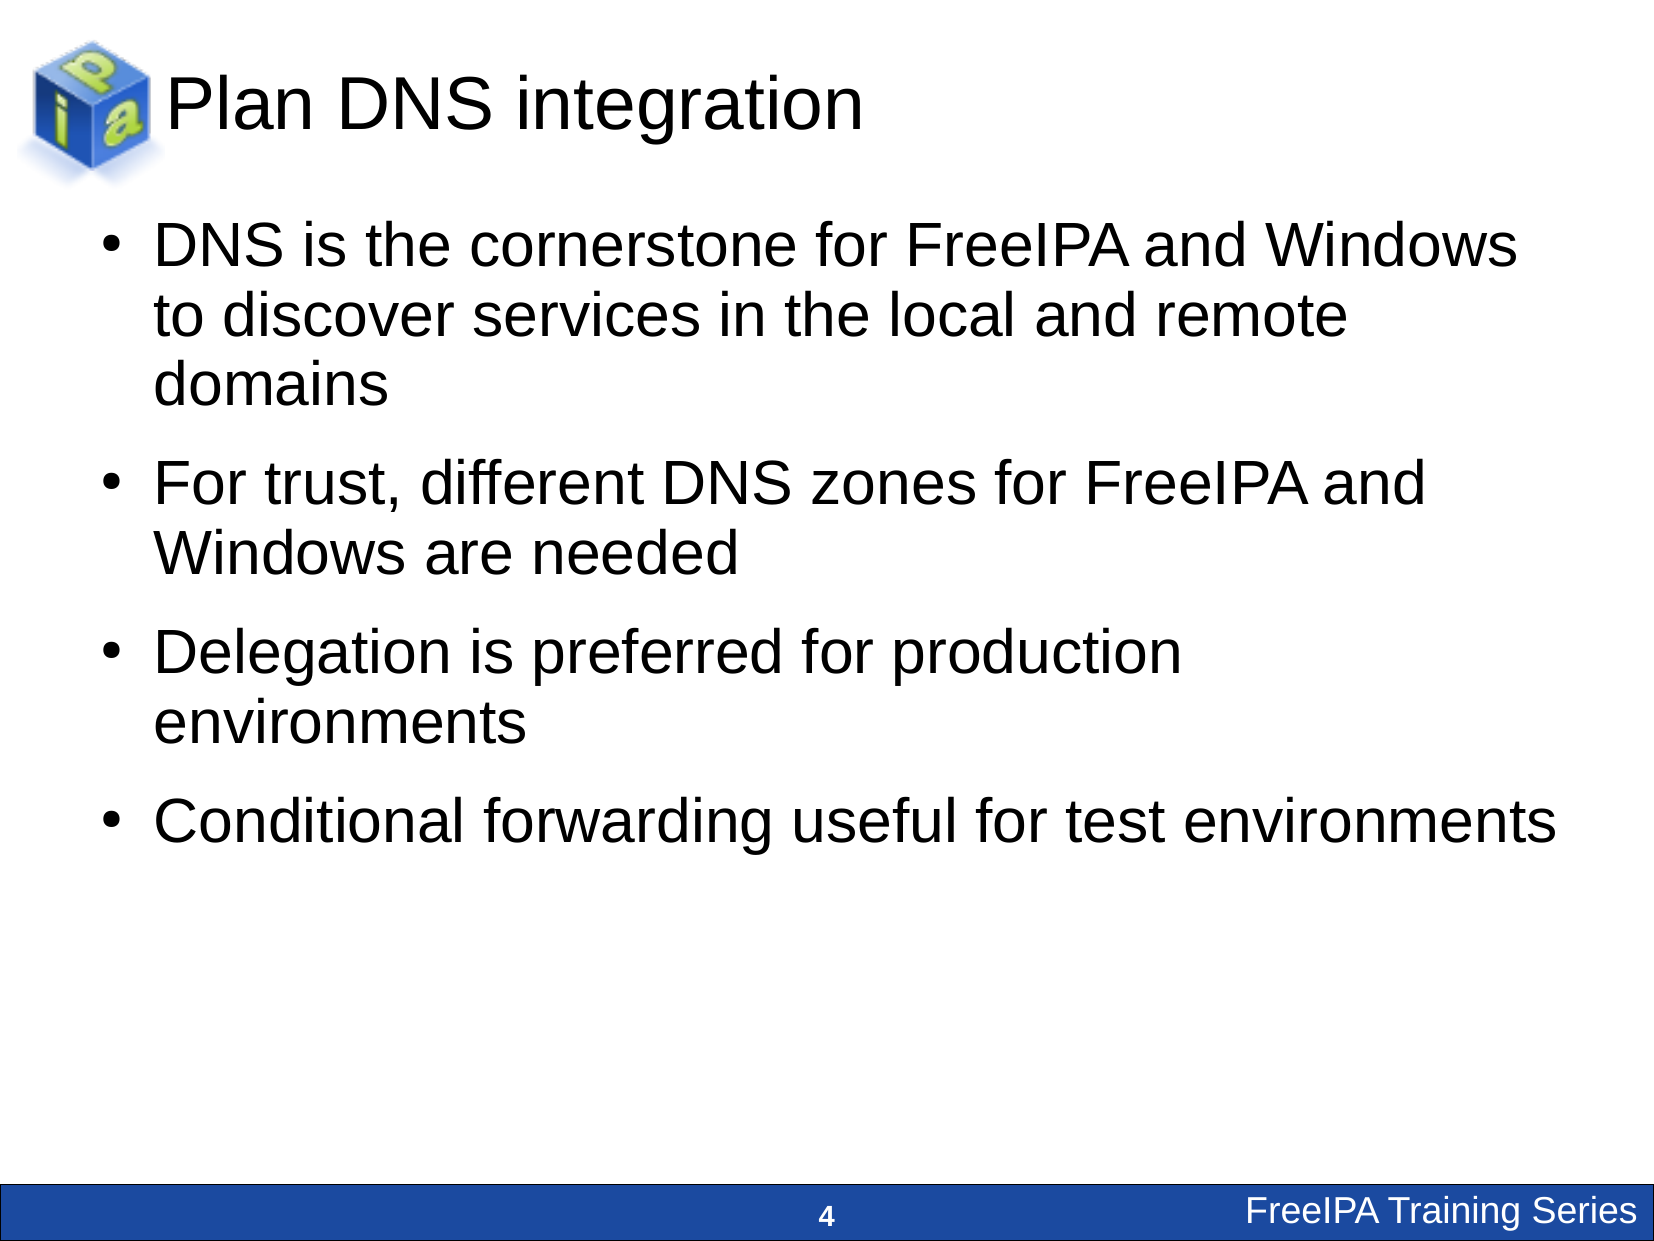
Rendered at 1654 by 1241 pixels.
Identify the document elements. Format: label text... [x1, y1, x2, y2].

title Plan DNS integration [165, 0, 1654, 208]
picture [17, 34, 165, 193]
list DNS is the cornerstone for FreeIPA and Windows to discover services in the local and remote domains For trust, different DNS zones for FreeIPA and Windows are needed Delegation is preferred for production environments Conditional forwarding useful for test environments [82, 209, 1571, 930]
